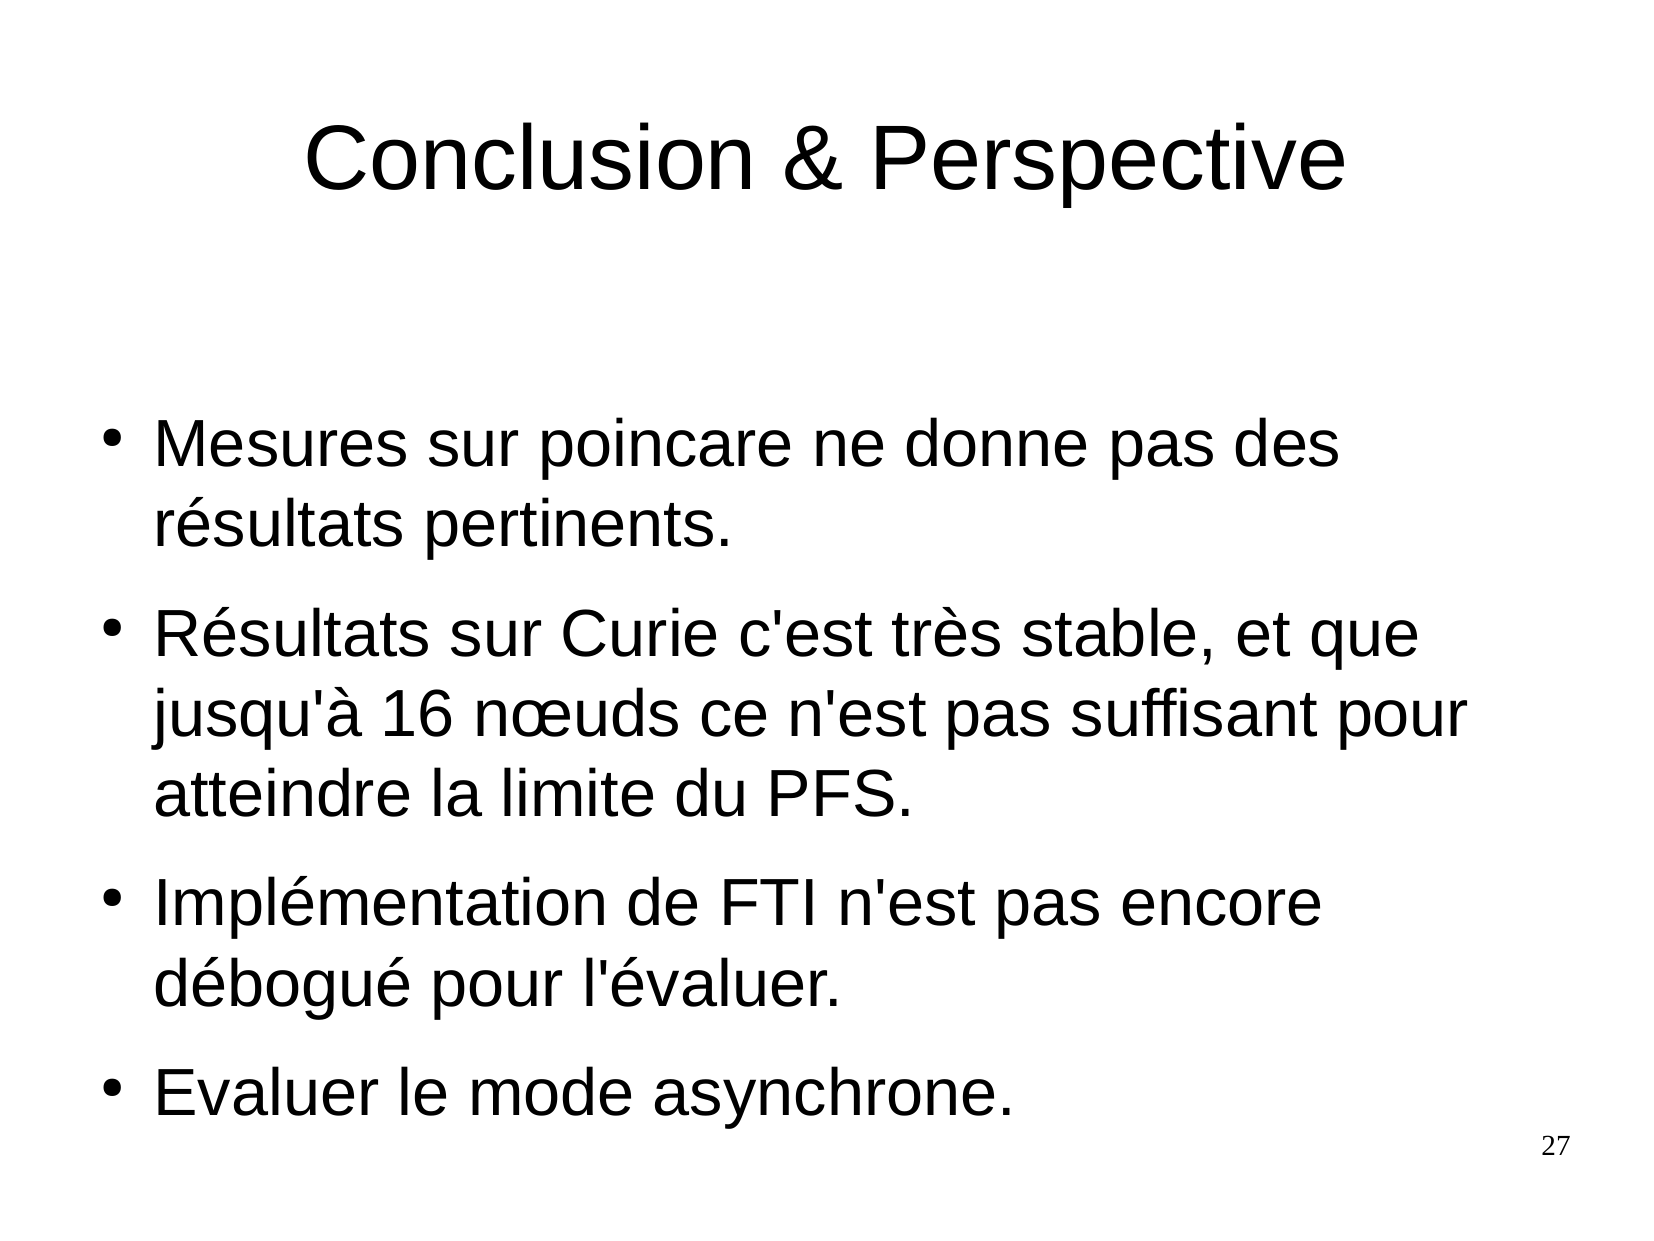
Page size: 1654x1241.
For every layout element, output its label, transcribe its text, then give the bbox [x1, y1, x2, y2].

list Mesures sur poincare ne donne pas des résultats pertinents. Résultats sur Curie c'est très stable, et que jusqu'à 16 nœuds ce n'est pas suffisant pour atteindre la limite du PFS. Implémentation de FTI n'est pas encore débogué pour l'évaluer. Evaluer le mode asynchrone. [82, 290, 1538, 1146]
title Conclusion & Perspective [82, 49, 1571, 257]
